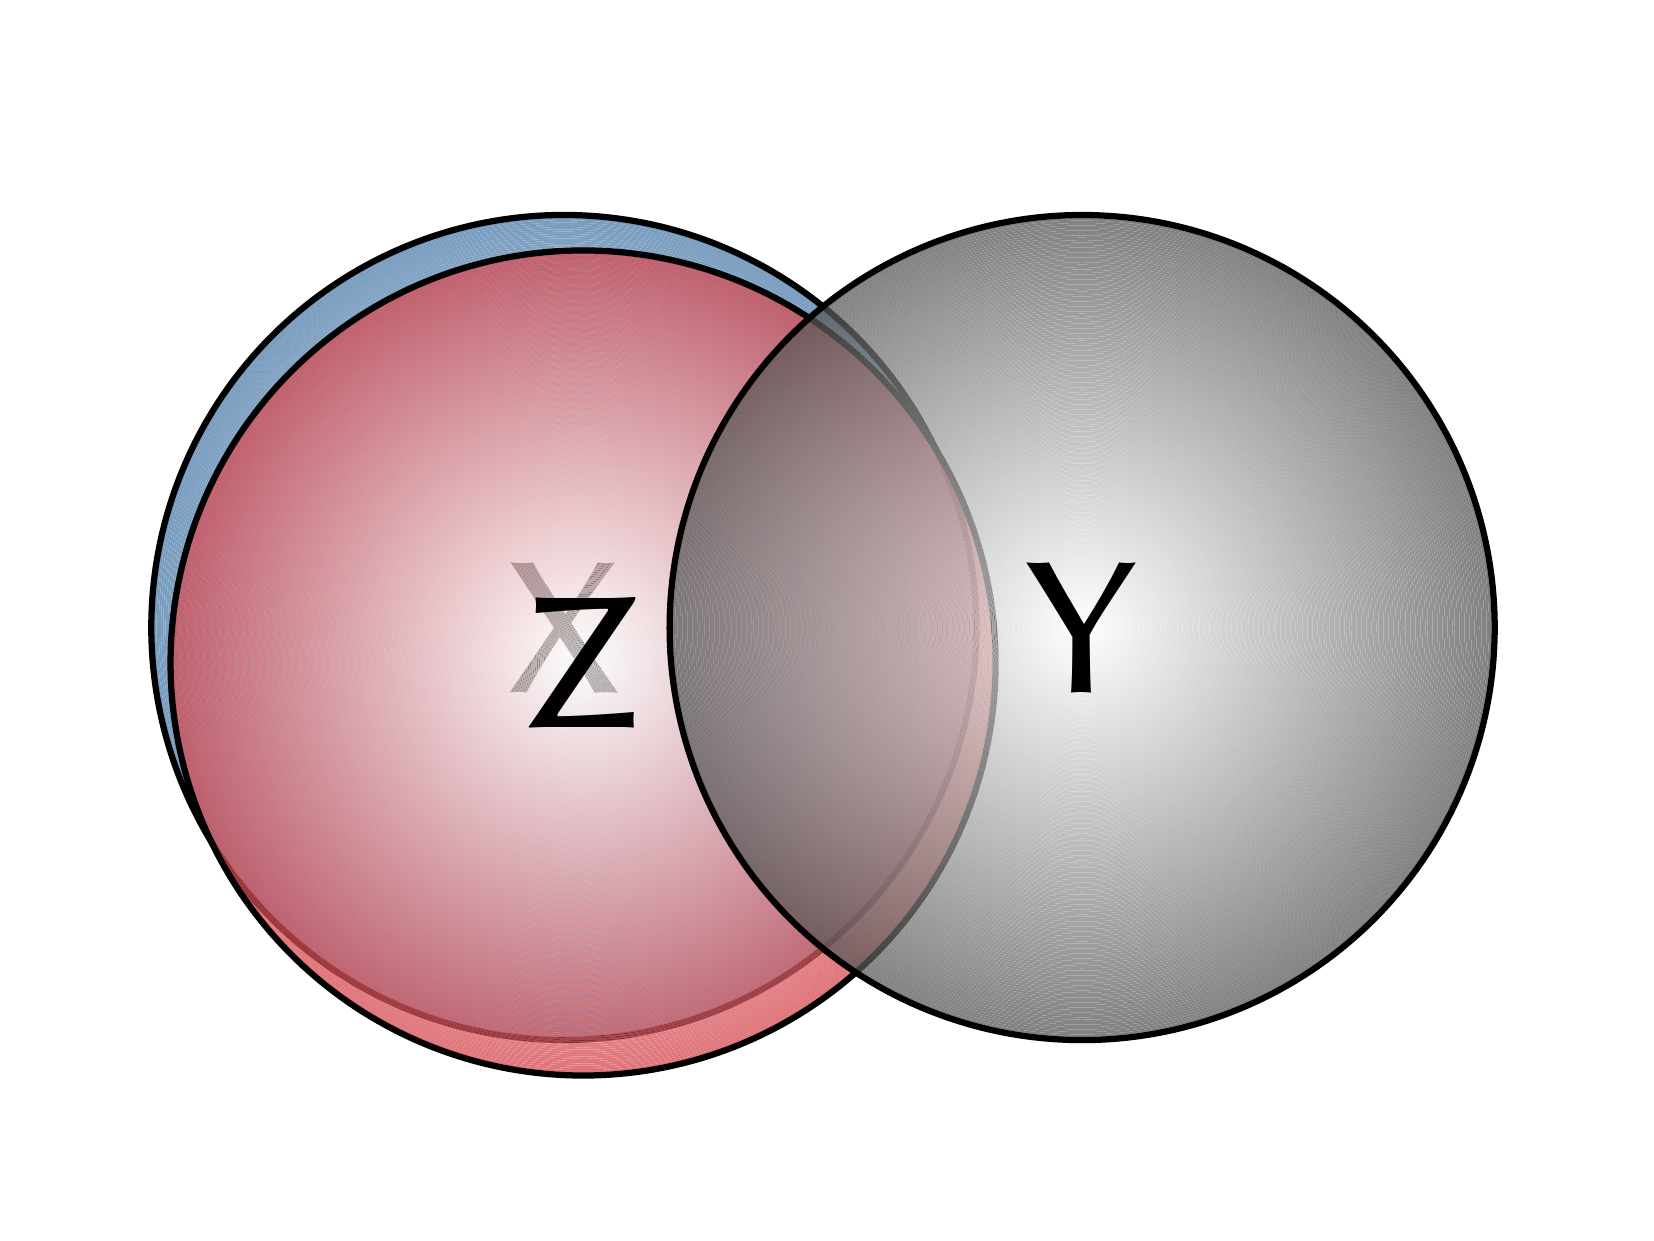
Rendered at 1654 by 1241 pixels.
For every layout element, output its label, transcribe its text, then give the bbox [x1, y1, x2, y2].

text_box Z [170, 250, 856, 1076]
text_box Y [669, 215, 1495, 1041]
text_box X [151, 214, 823, 838]
